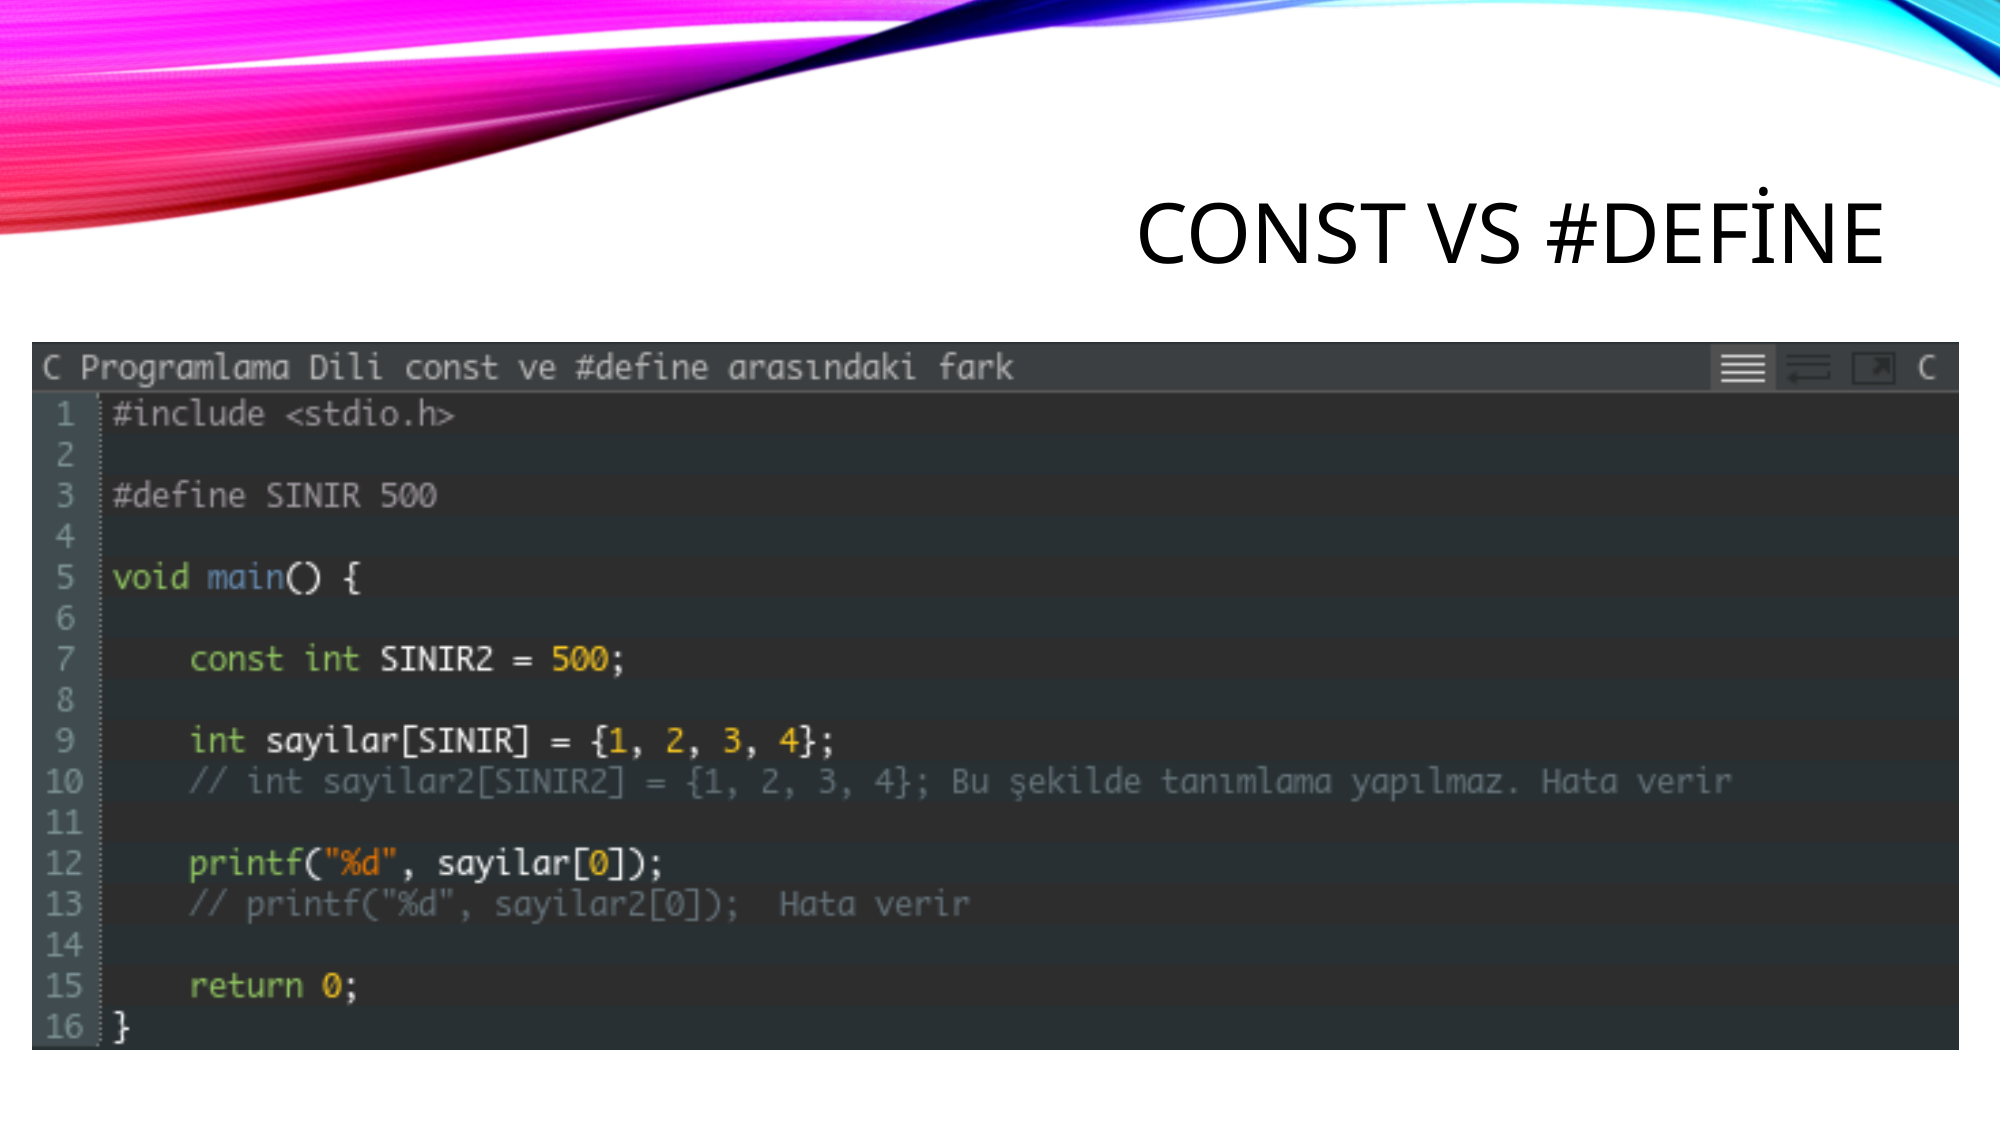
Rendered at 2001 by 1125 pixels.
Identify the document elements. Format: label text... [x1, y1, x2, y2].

title CONST VS #DEFİNE [474, 125, 1888, 338]
picture [0, 0, 2000, 237]
picture [32, 342, 1959, 1051]
